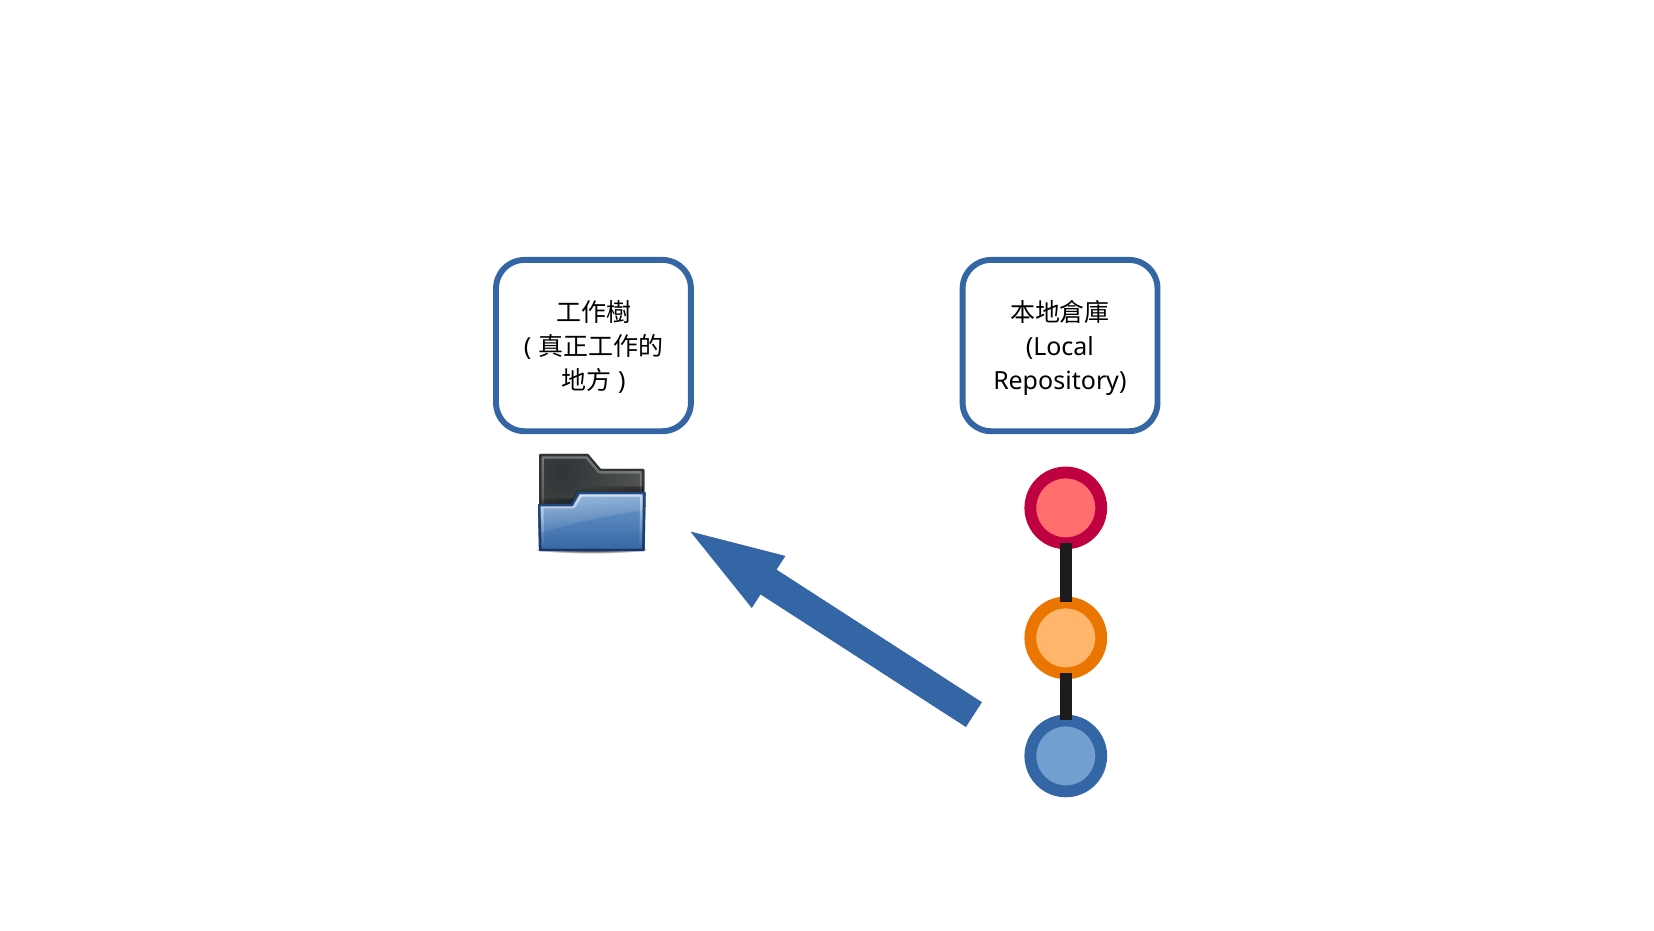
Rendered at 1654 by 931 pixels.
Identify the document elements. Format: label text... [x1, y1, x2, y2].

text_box [1030, 472, 1102, 543]
text_box 本地倉庫 (Local Repository) [962, 259, 1158, 432]
picture [534, 444, 650, 560]
text_box [1030, 602, 1102, 673]
text_box 工作樹 (真正工作的地方) [496, 259, 691, 432]
text_box [1030, 720, 1102, 792]
